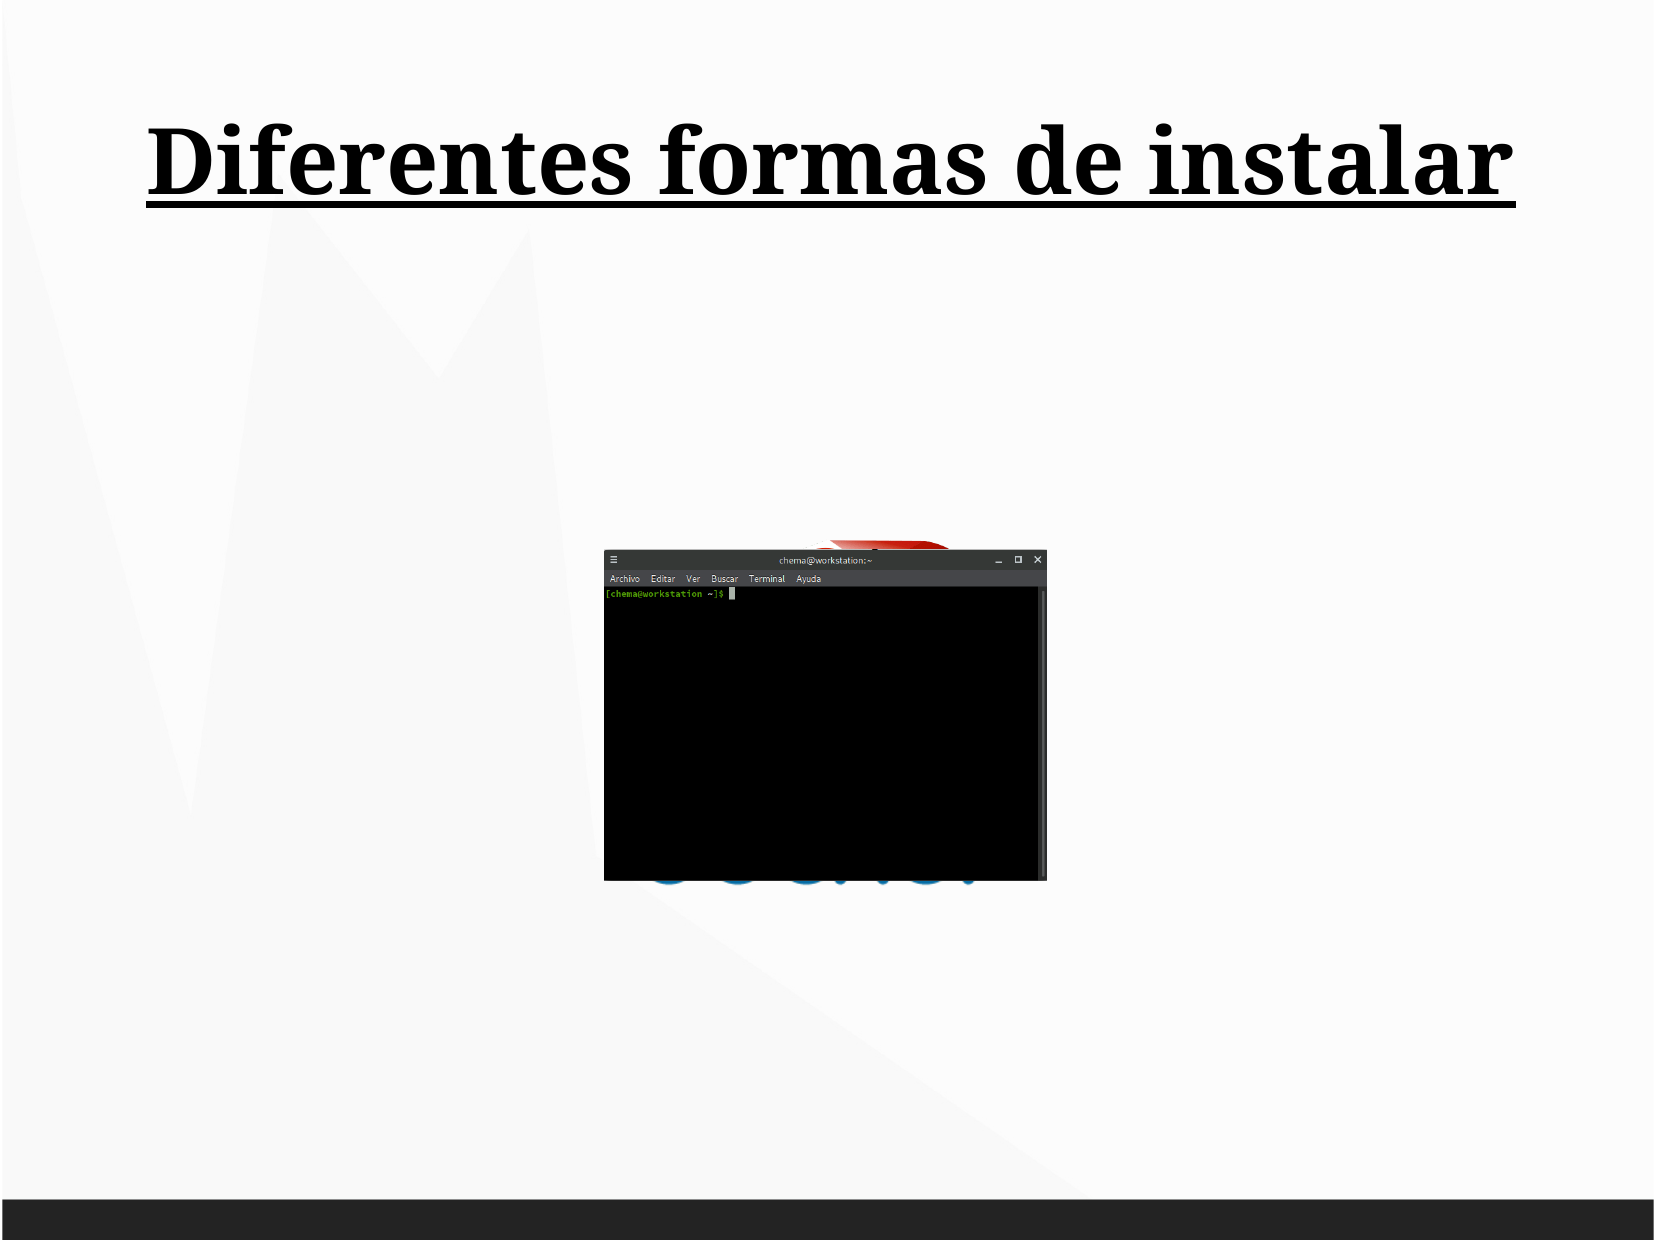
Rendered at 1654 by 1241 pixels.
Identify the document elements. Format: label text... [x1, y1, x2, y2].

title Diferentes formas de instalar [86, 55, 1576, 263]
picture [2, 0, 1654, 1241]
